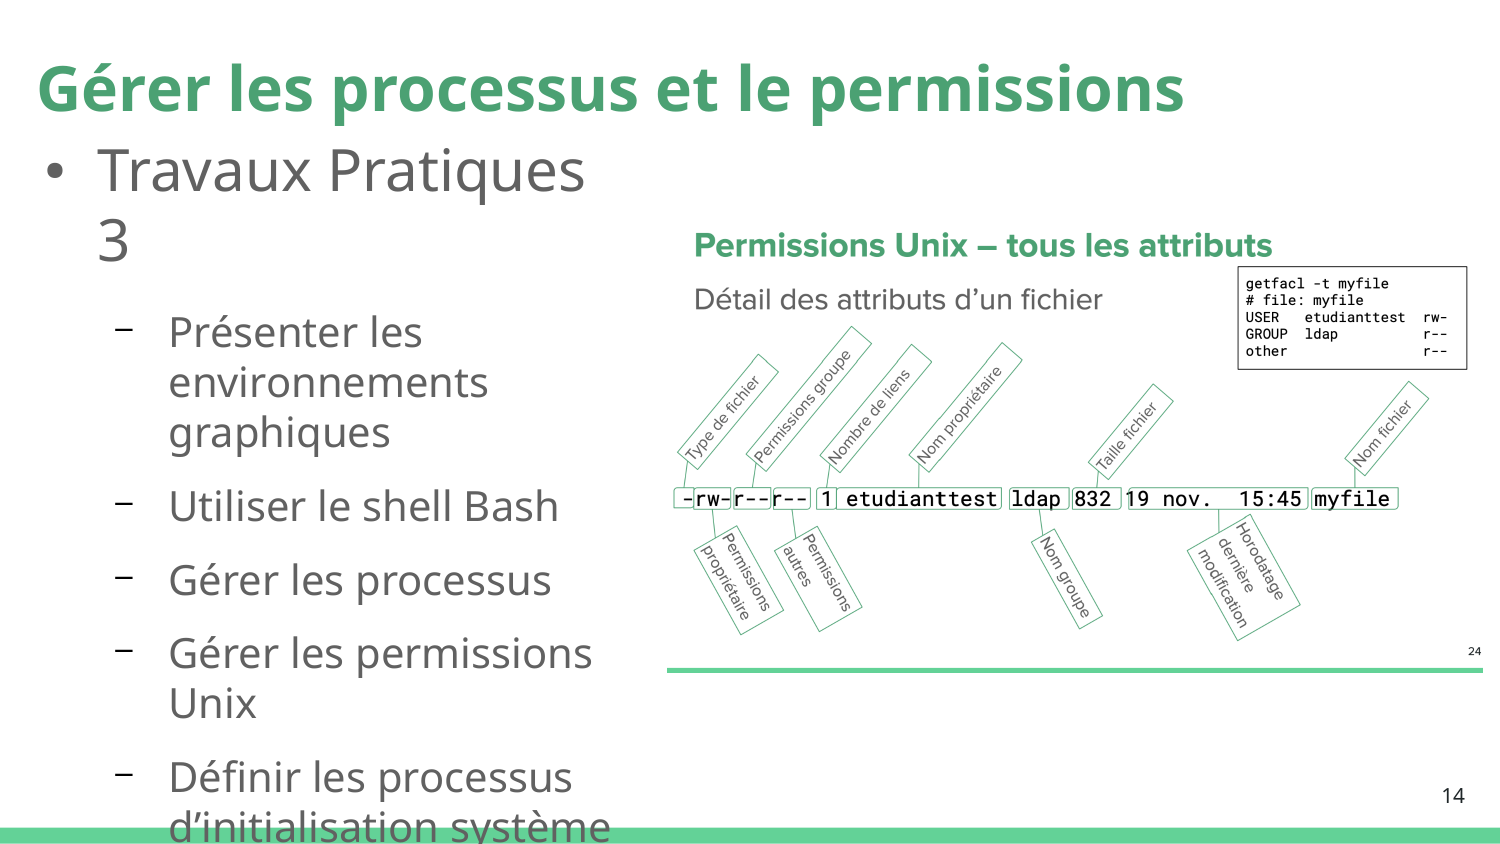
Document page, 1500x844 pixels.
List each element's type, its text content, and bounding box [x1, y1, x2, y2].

title Gérer les processus et le permissions [21, 23, 1420, 117]
slide_number <numéro> [1389, 764, 1480, 830]
picture [667, 206, 1483, 673]
list Travaux Pratiques 3 Présenter les environnements graphiques Utiliser le shell Bash Gérer les processus Gérer les permissions Unix Définir les processus d’initialisation système [11, 106, 650, 833]
